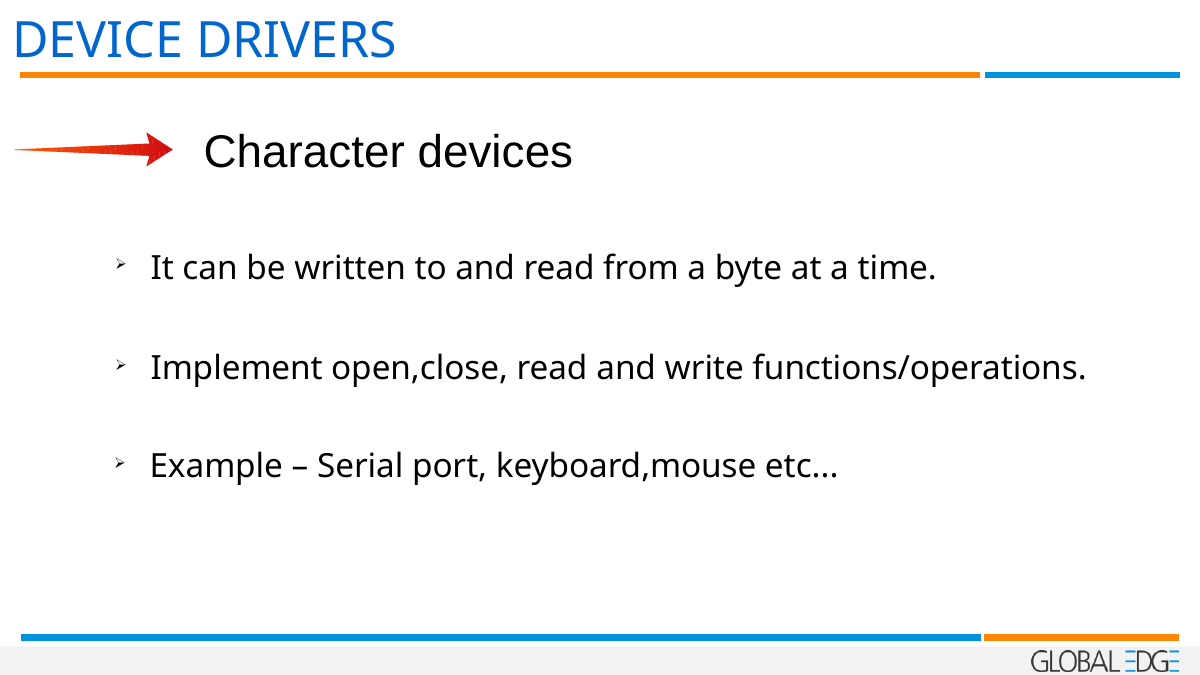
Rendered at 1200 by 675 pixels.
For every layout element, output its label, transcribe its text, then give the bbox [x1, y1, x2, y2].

text_box It can be written to and read from a byte at a time. [100, 236, 1034, 291]
text_box Example – Serial port, keyboard,mouse etc... [99, 435, 1152, 489]
picture [11, 129, 176, 169]
text_box Character devices [188, 118, 709, 185]
text_box Implement open,close, read and write functions/operations. [100, 336, 1176, 391]
title DEVICE DRIVERS [12, 8, 1088, 68]
picture [1031, 650, 1179, 672]
